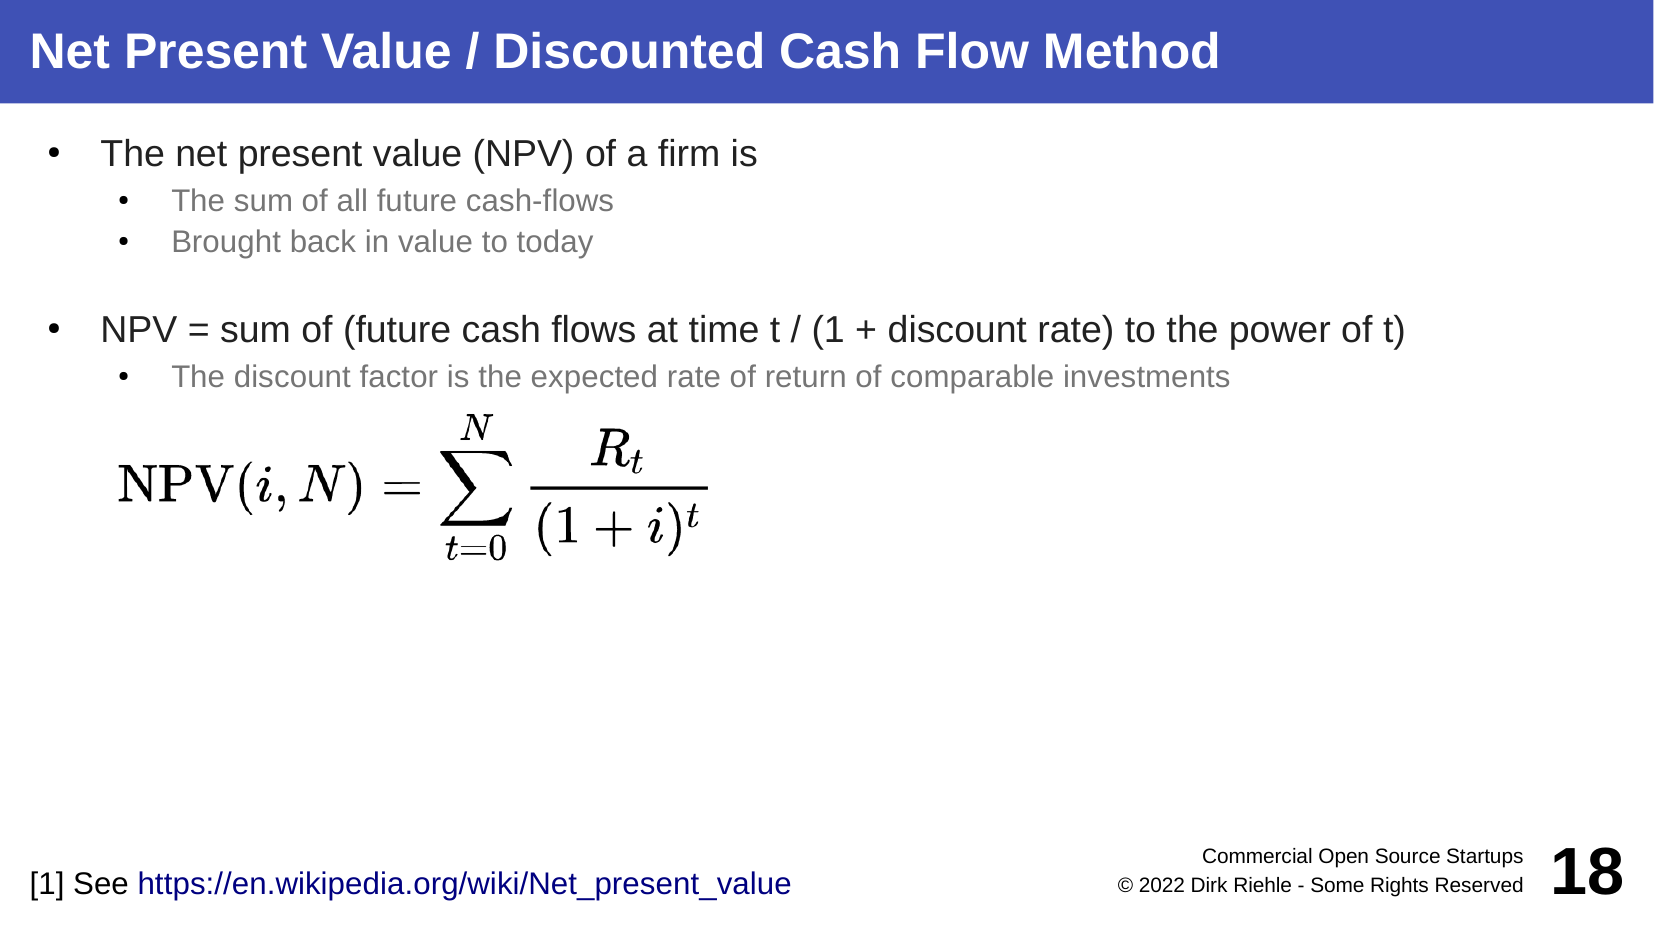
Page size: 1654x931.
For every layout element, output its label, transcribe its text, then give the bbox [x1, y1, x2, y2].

title Net Present Value / Discounted Cash Flow Method [0, 0, 1654, 104]
text_box [1] See https://en.wikipedia.org/wiki/Net_present_value [0, 693, 1182, 931]
list The net present value (NPV) of a firm is The sum of all future cash-flows Brought back in value to today NPV = sum of (future cash flows at time t / (1 + discount rate) to the power of t) The discount factor is the expected rate of return of comparable investments [29, 132, 1625, 813]
picture [118, 413, 708, 562]
